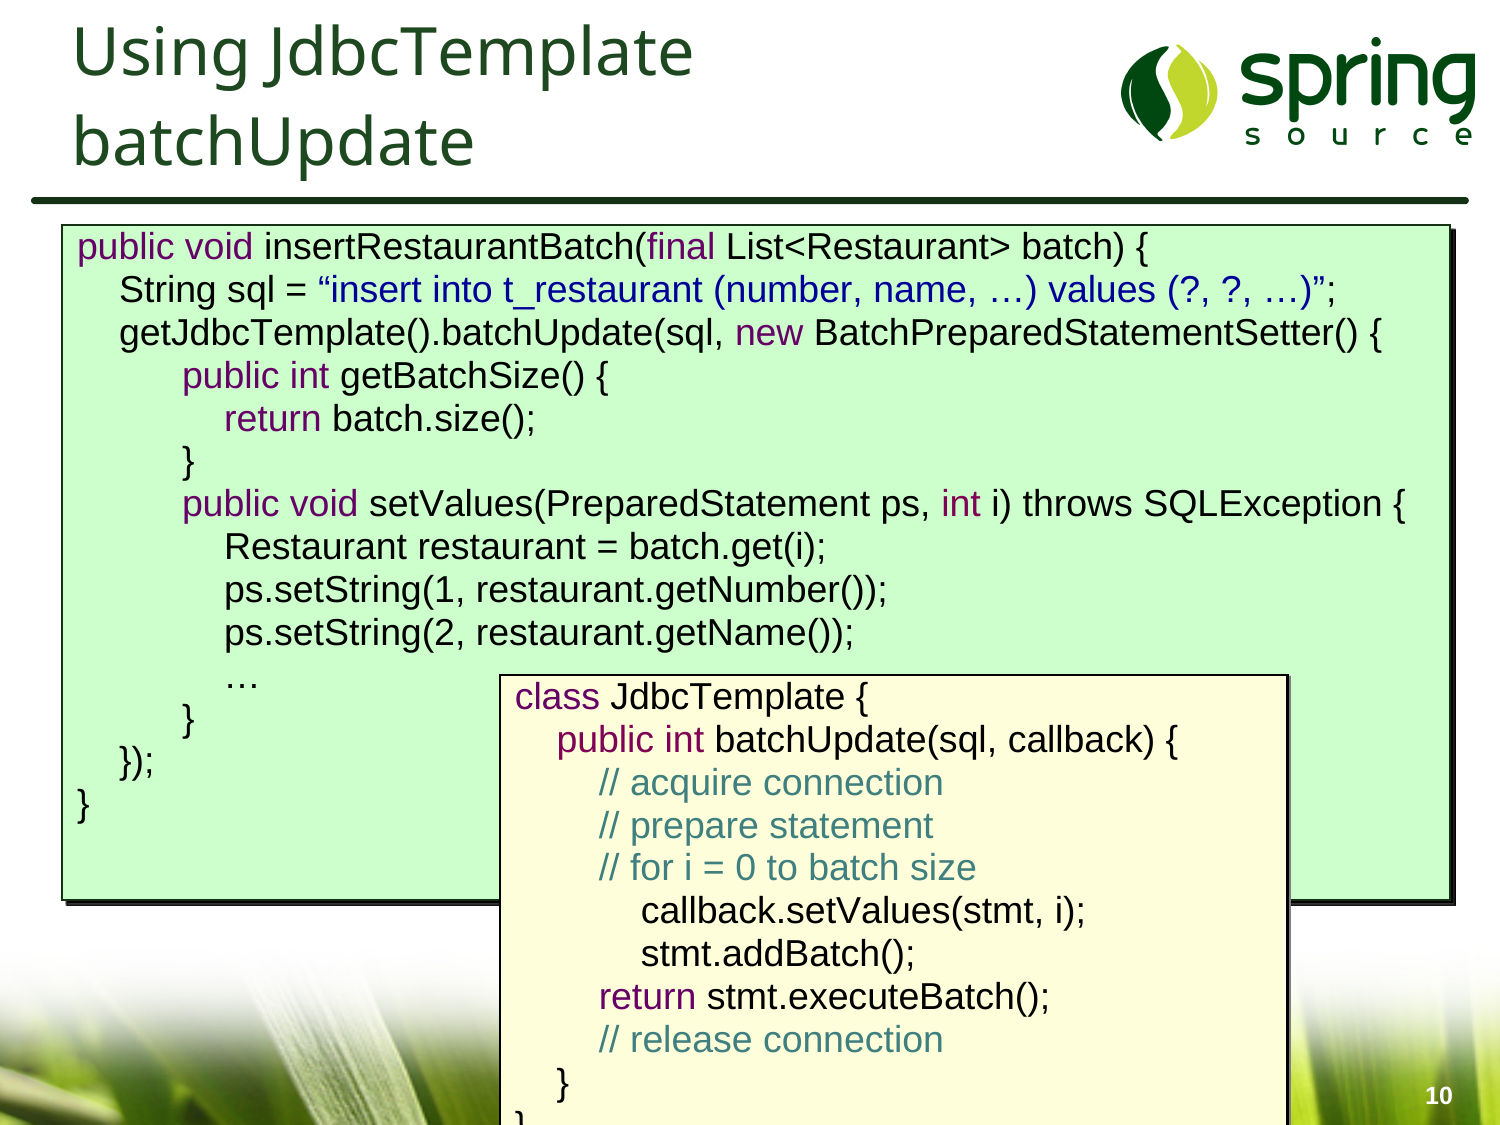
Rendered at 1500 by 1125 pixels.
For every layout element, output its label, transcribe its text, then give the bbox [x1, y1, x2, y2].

list public void insertRestaurantBatch(final List<Restaurant> batch) { String sql = “insert into t_restaurant (number, name, …) values (?, ?, …)”; getJdbcTemplate().batchUpdate(sql, new BatchPreparedStatementSetter() { public int getBatchSize() { return batch.size(); } public void setValues(PreparedStatement ps, int i) throws SQLException { Restaurant restaurant = batch.get(i); ps.setString(1, restaurant.getNumber()); ps.setString(2, restaurant.getName()); … } }); } [62, 224, 1450, 901]
picture [1121, 37, 1475, 145]
title Using JdbcTemplate batchUpdate [56, 5, 1089, 184]
text_box class JdbcTemplate { public int batchUpdate(sql, callback) { // acquire connection // prepare statement // for i = 0 to batch size callback.setValues(stmt, i); stmt.addBatch(); return stmt.executeBatch(); // release connection } } [499, 674, 1288, 1125]
picture [1288, 944, 1500, 1125]
picture [0, 944, 499, 1125]
